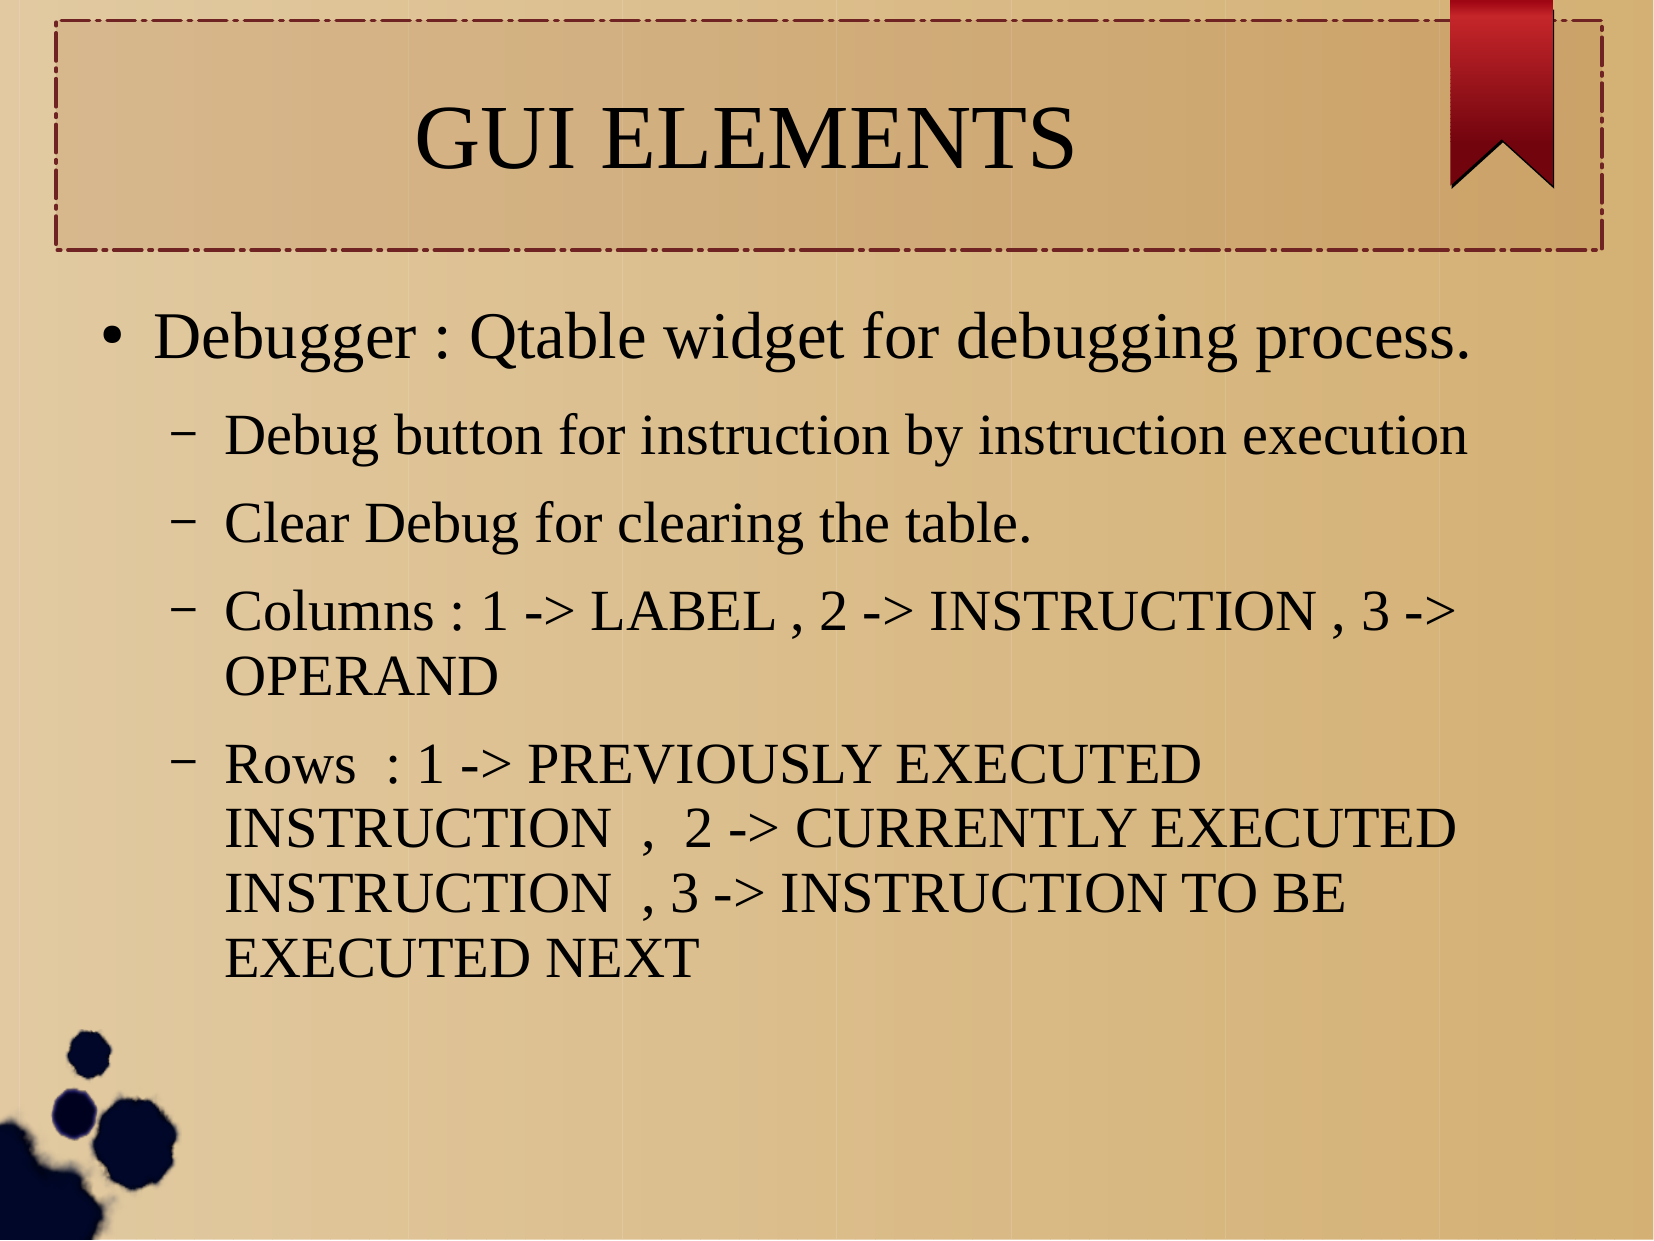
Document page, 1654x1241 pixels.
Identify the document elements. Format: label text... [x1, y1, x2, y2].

list Debugger : Qtable widget for debugging process. Debug button for instruction by instruction execution Clear Debug for clearing the table. Columns : 1 -> LABEL , 2 -> INSTRUCTION , 3 -> OPERAND Rows : 1 -> PREVIOUSLY EXECUTED INSTRUCTION , 2 -> CURRENTLY EXECUTED INSTRUCTION , 3 -> INSTRUCTION TO BE EXECUTED NEXT [82, 299, 1571, 1019]
title GUI ELEMENTS [82, 47, 1412, 229]
